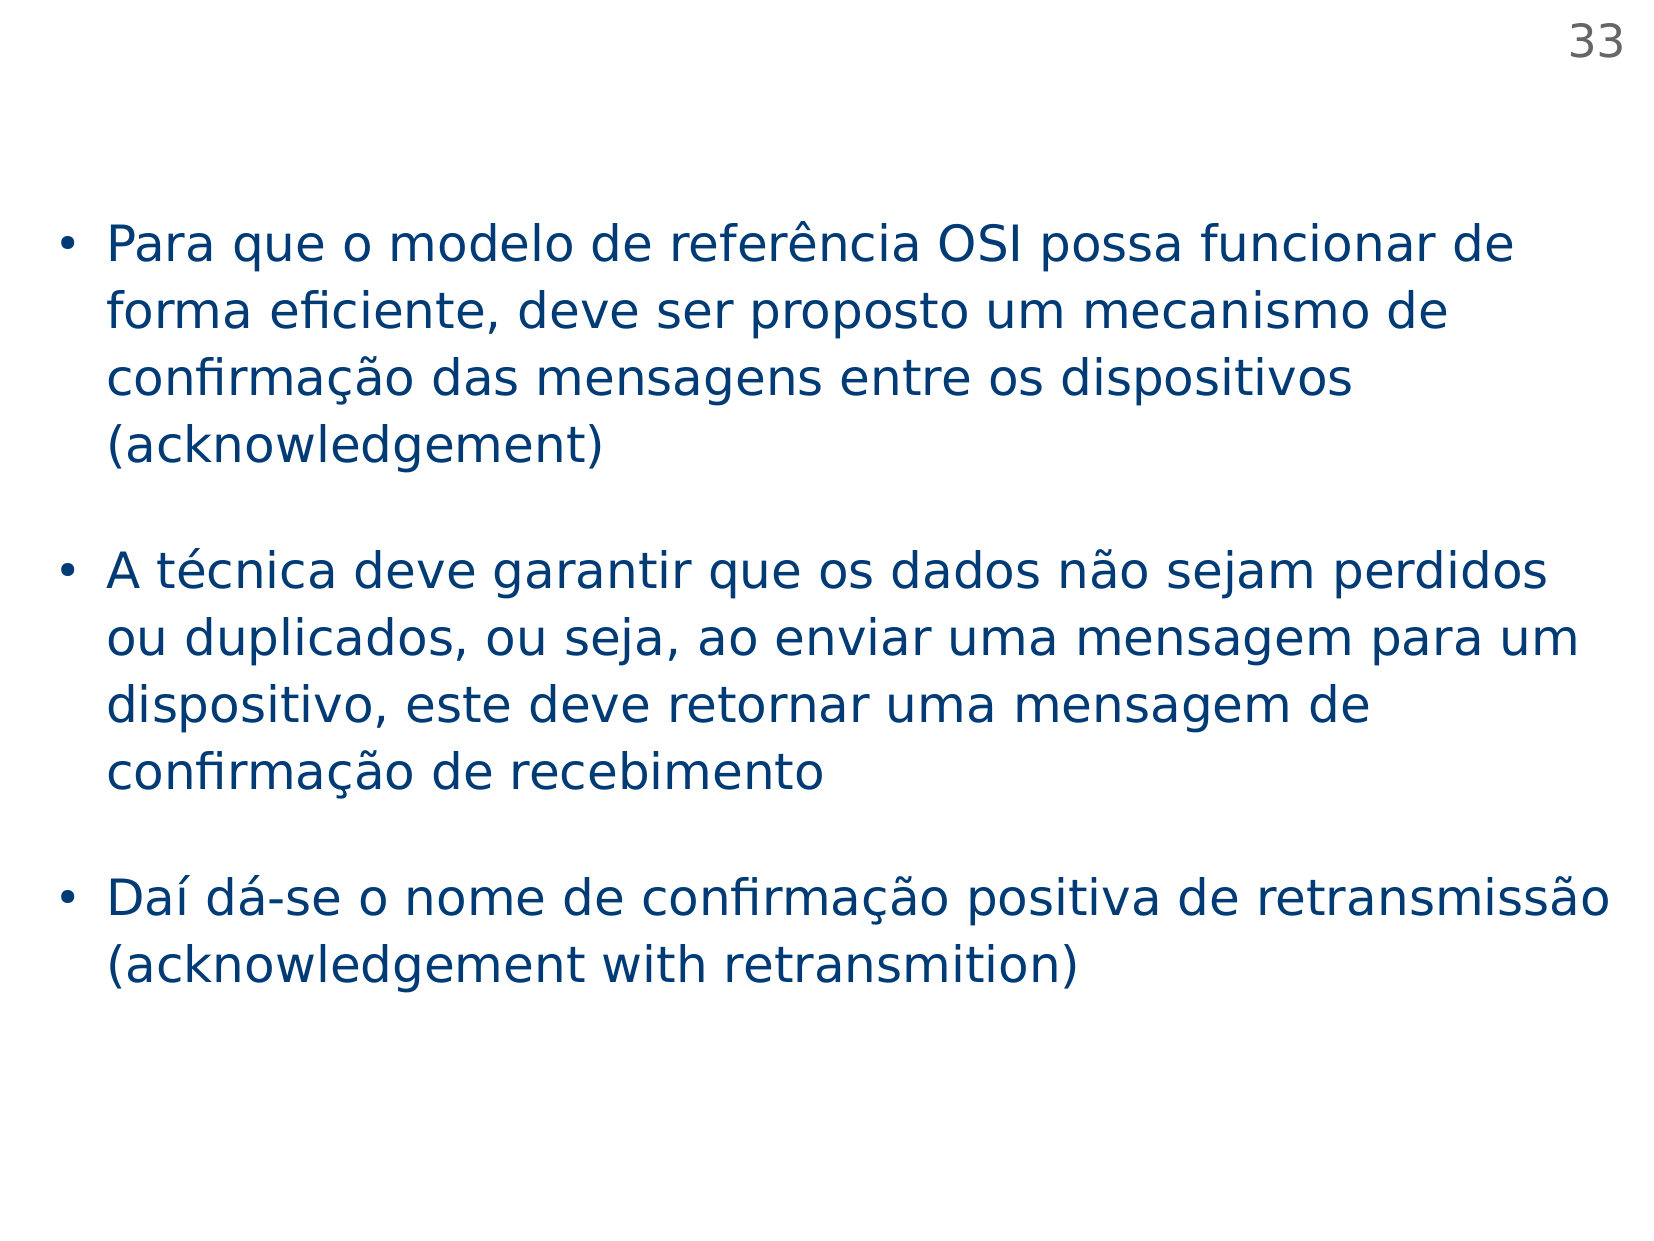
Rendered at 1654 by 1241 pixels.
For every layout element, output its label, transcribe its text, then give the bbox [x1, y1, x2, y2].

list Para que o modelo de referência OSI possa funcionar de forma eficiente, deve ser proposto um mecanismo de confirmação das mensagens entre os dispositivos (acknowledgement) A técnica deve garantir que os dados não sejam perdidos ou duplicados, ou seja, ao enviar uma mensagem para um dispositivo, este deve retornar uma mensagem de confirmação de recebimento Daí dá-se o nome de confirmação positiva de retransmissão (acknowledgement with retransmition) [59, 206, 1625, 1211]
